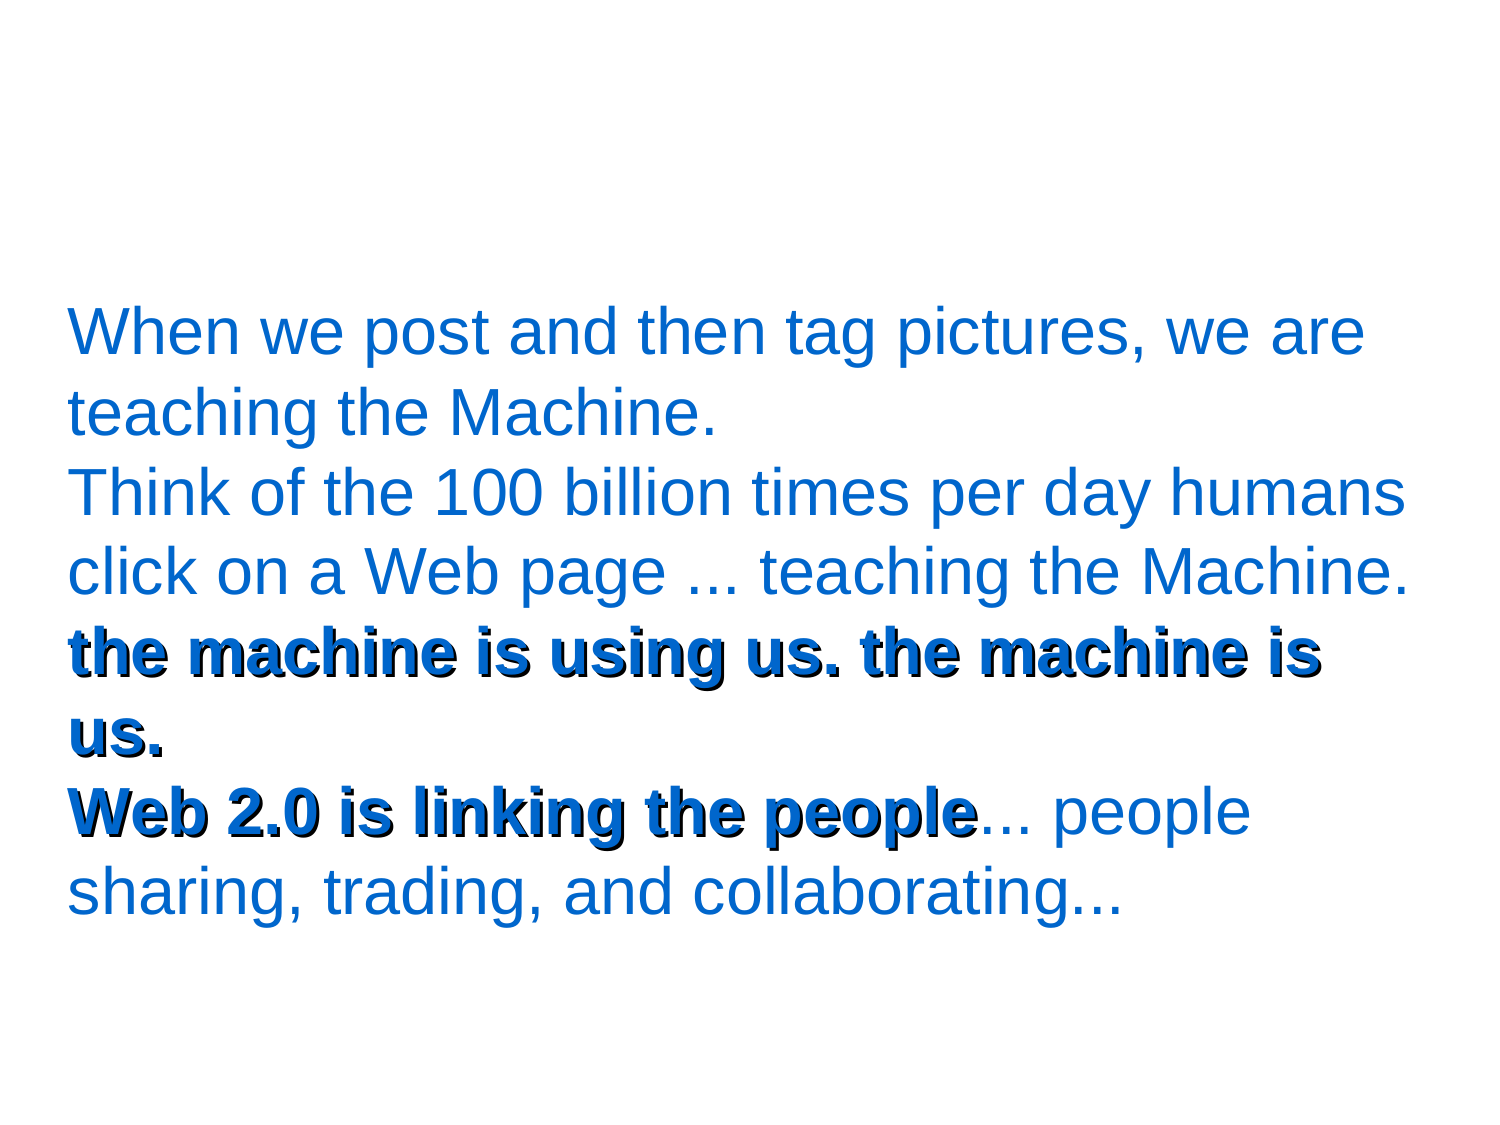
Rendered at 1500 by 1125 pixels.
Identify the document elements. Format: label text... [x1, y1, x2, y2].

text_box When we post and then tag pictures, we are teaching the Machine. Think of the 100 billion times per day humans click on a Web page ... teaching the Machine. the machine is using us. the machine is us. Web 2.0 is linking the people... people sharing, trading, and collaborating... [53, 280, 1448, 936]
